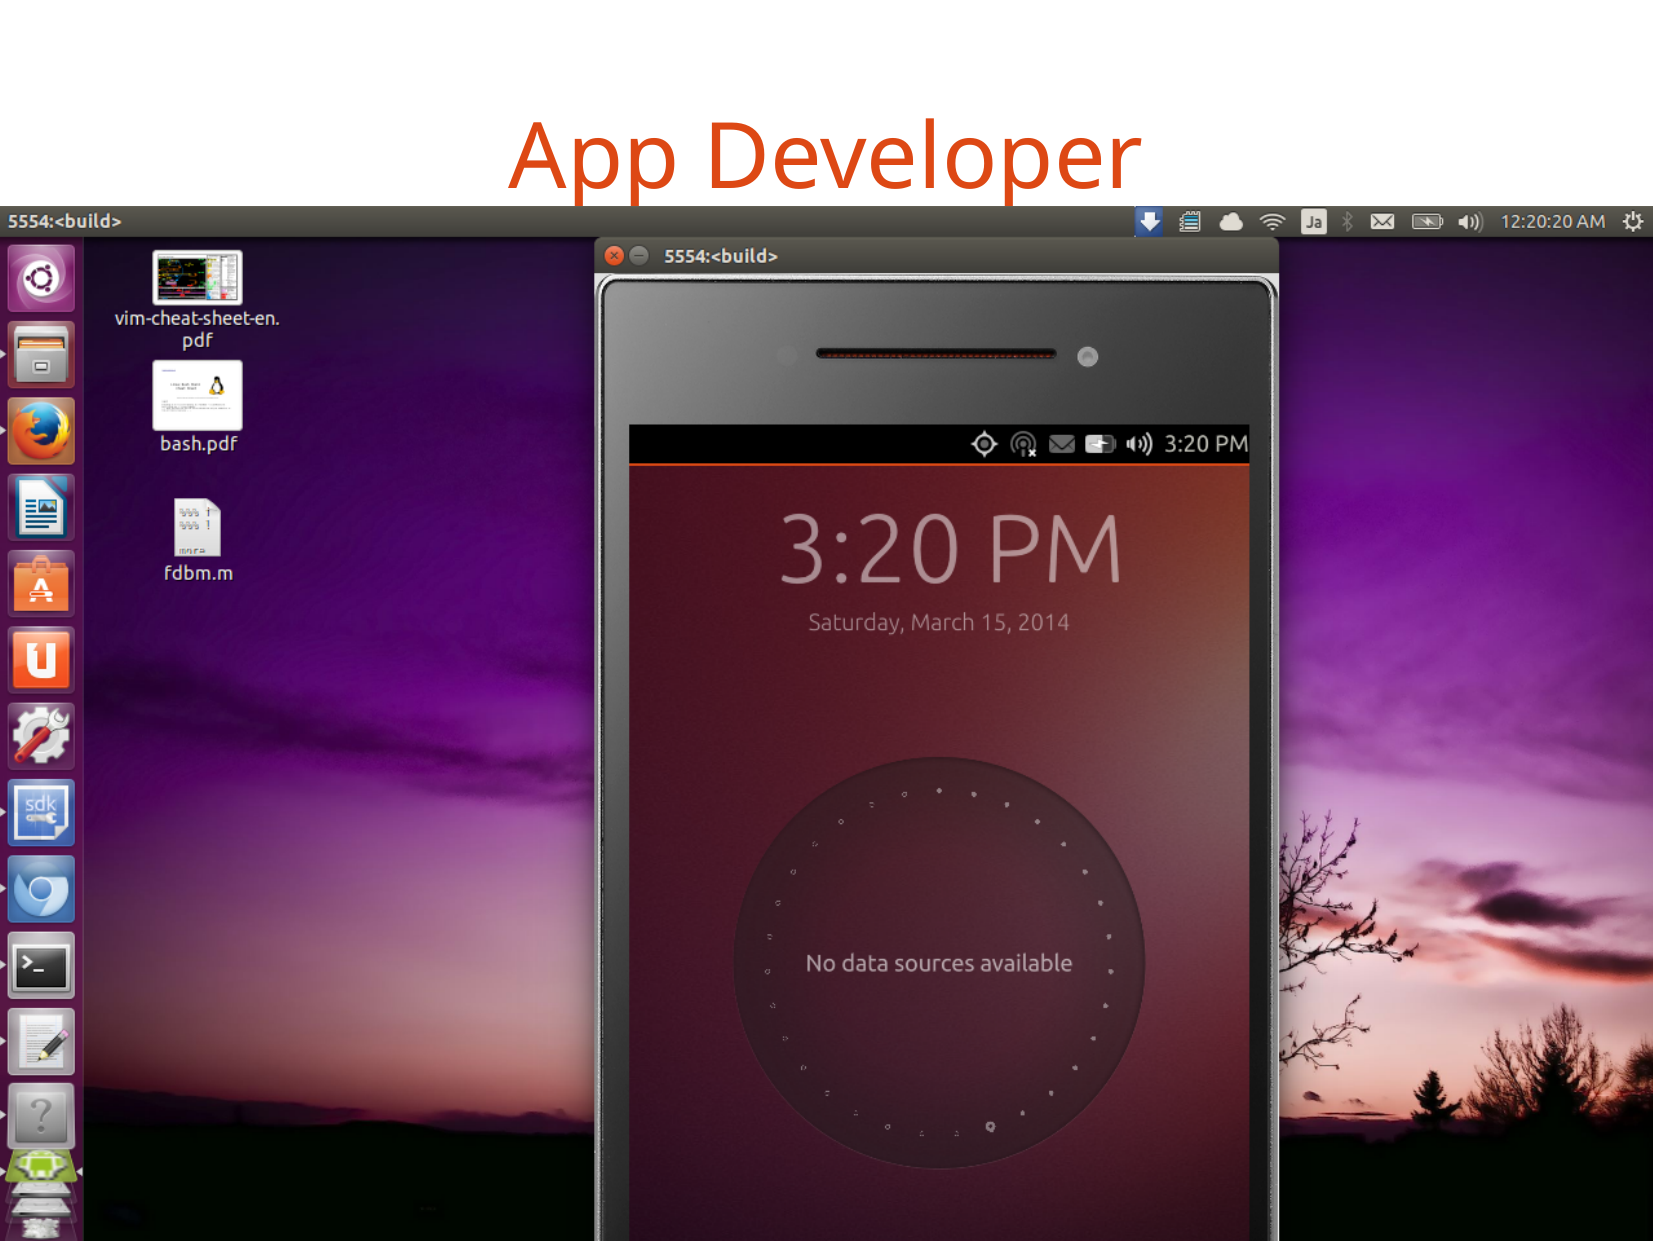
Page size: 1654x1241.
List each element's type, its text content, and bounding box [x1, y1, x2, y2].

title App Developer [82, 49, 1571, 206]
picture [0, 206, 1653, 1241]
